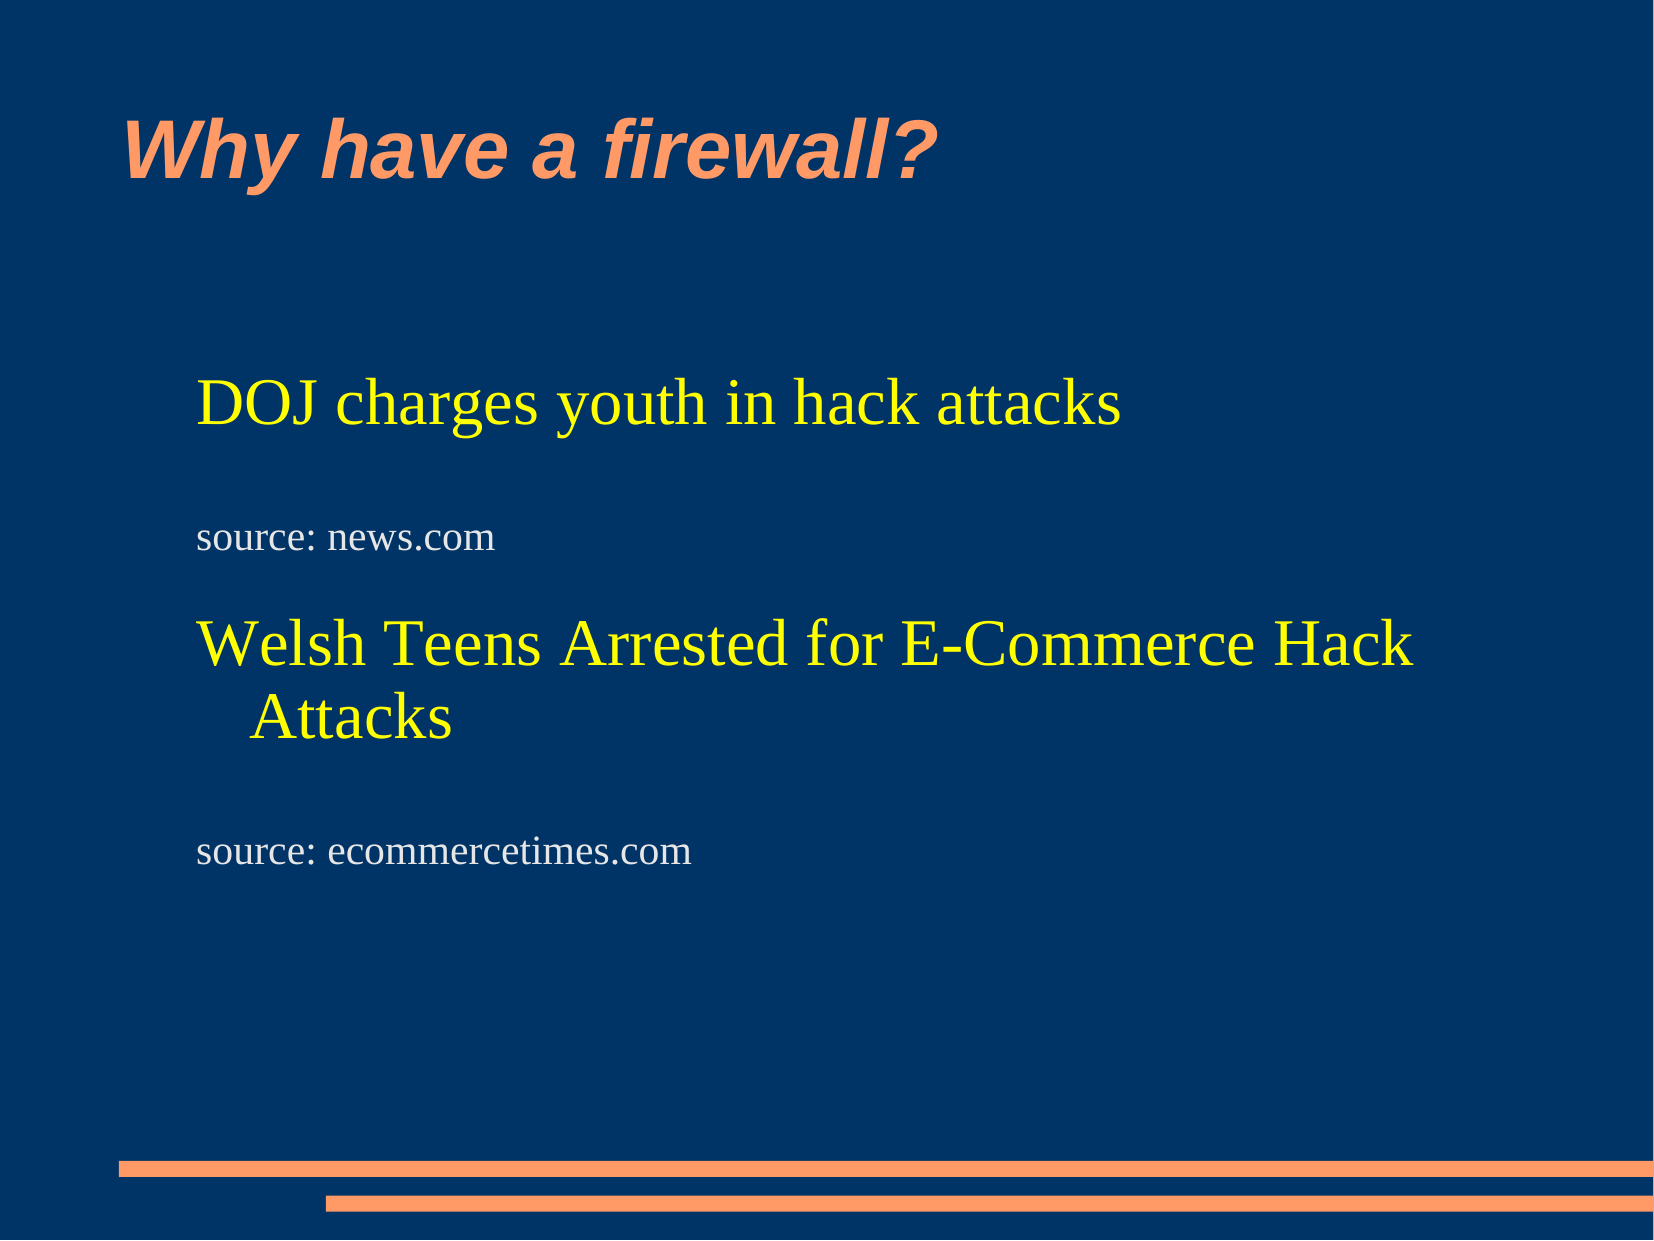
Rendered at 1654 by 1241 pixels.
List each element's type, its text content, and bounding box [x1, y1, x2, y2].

list DOJ charges youth in hack attacks source: news.com Welsh Teens Arrested for E-Commerce Hack Attacks source: ecommercetimes.com [178, 364, 1570, 1147]
title Why have a firewall? [121, 46, 1534, 254]
